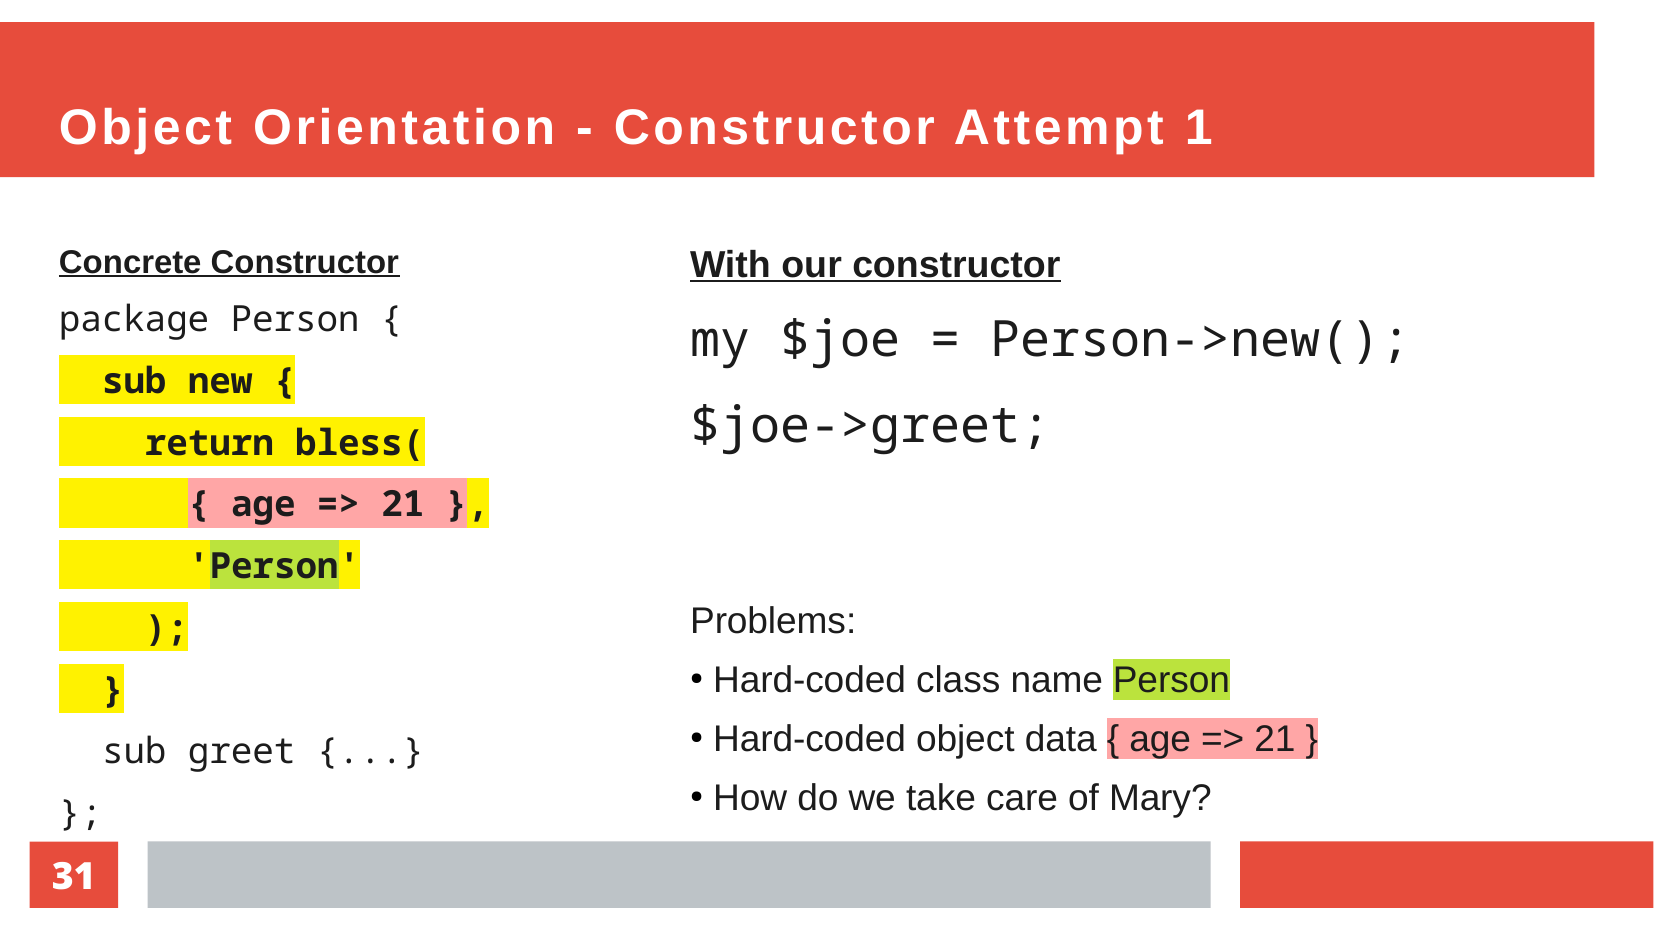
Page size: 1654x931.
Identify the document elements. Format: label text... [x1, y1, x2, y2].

list Concrete Constructor package Person { sub new { return bless( { age => 21 }, 'Person' ); } sub greet {...} }; [59, 243, 691, 841]
list With our constructor my $joe = Person->new(); $joe->greet; [690, 243, 1566, 571]
title Object Orientation - Constructor Attempt 1 [59, 44, 1595, 156]
list Problems: Hard-coded class name Person Hard-coded object data { age => 21 } How do we take care of Mary? [690, 600, 1566, 819]
